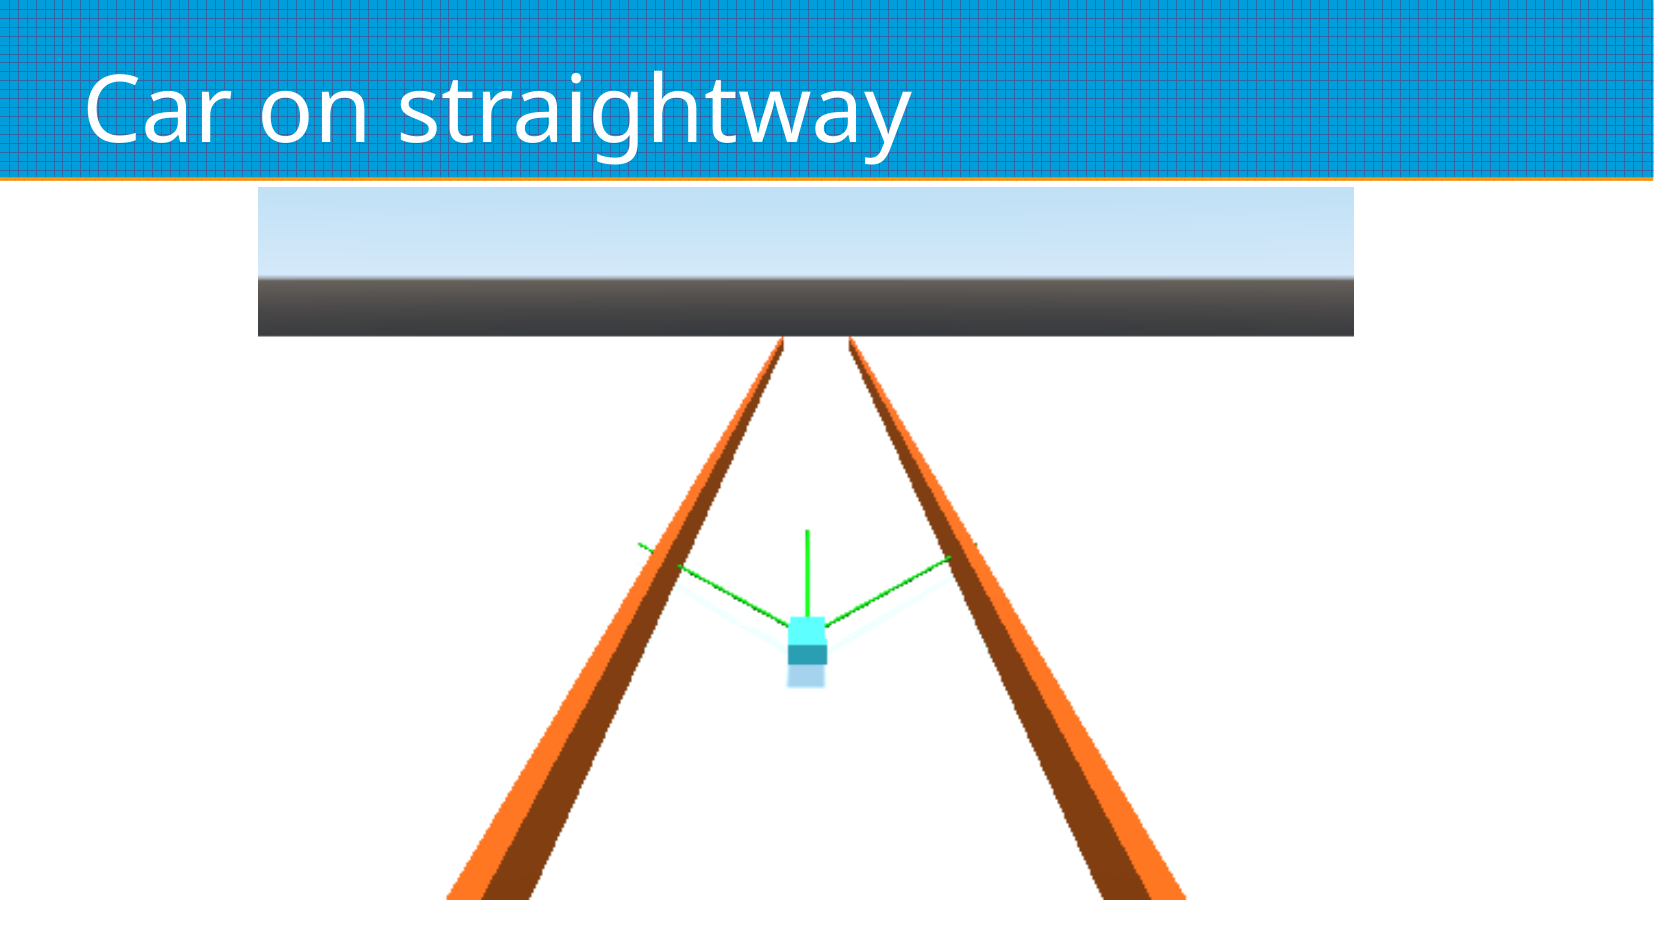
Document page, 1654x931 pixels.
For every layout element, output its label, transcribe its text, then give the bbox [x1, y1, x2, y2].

picture [258, 187, 1354, 901]
title Car on straightway [82, 14, 1571, 171]
